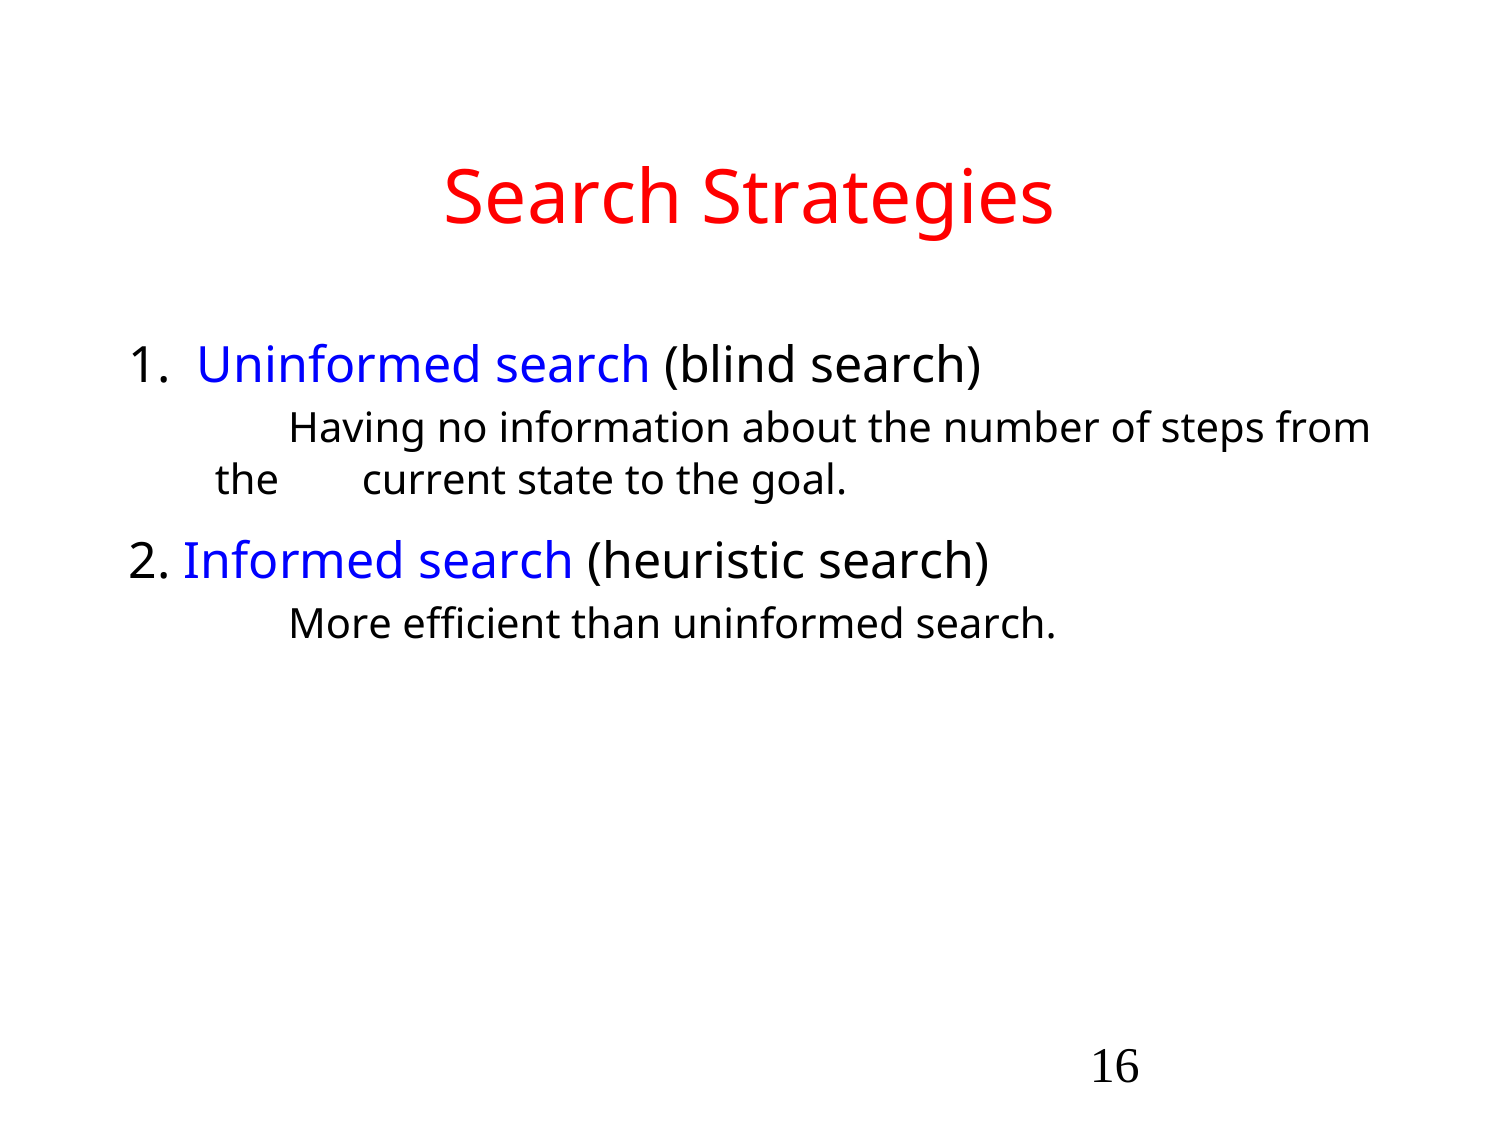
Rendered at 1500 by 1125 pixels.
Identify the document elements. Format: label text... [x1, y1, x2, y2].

text_box 1. Uninformed search (blind search) Having no information about the number of steps from the current state to the goal. 2. Informed search (heuristic search) More efficient than uninformed search. [112, 324, 1388, 1001]
text_box Search Strategies [50, 99, 1451, 288]
text_box <number> [1074, 1024, 1388, 1100]
